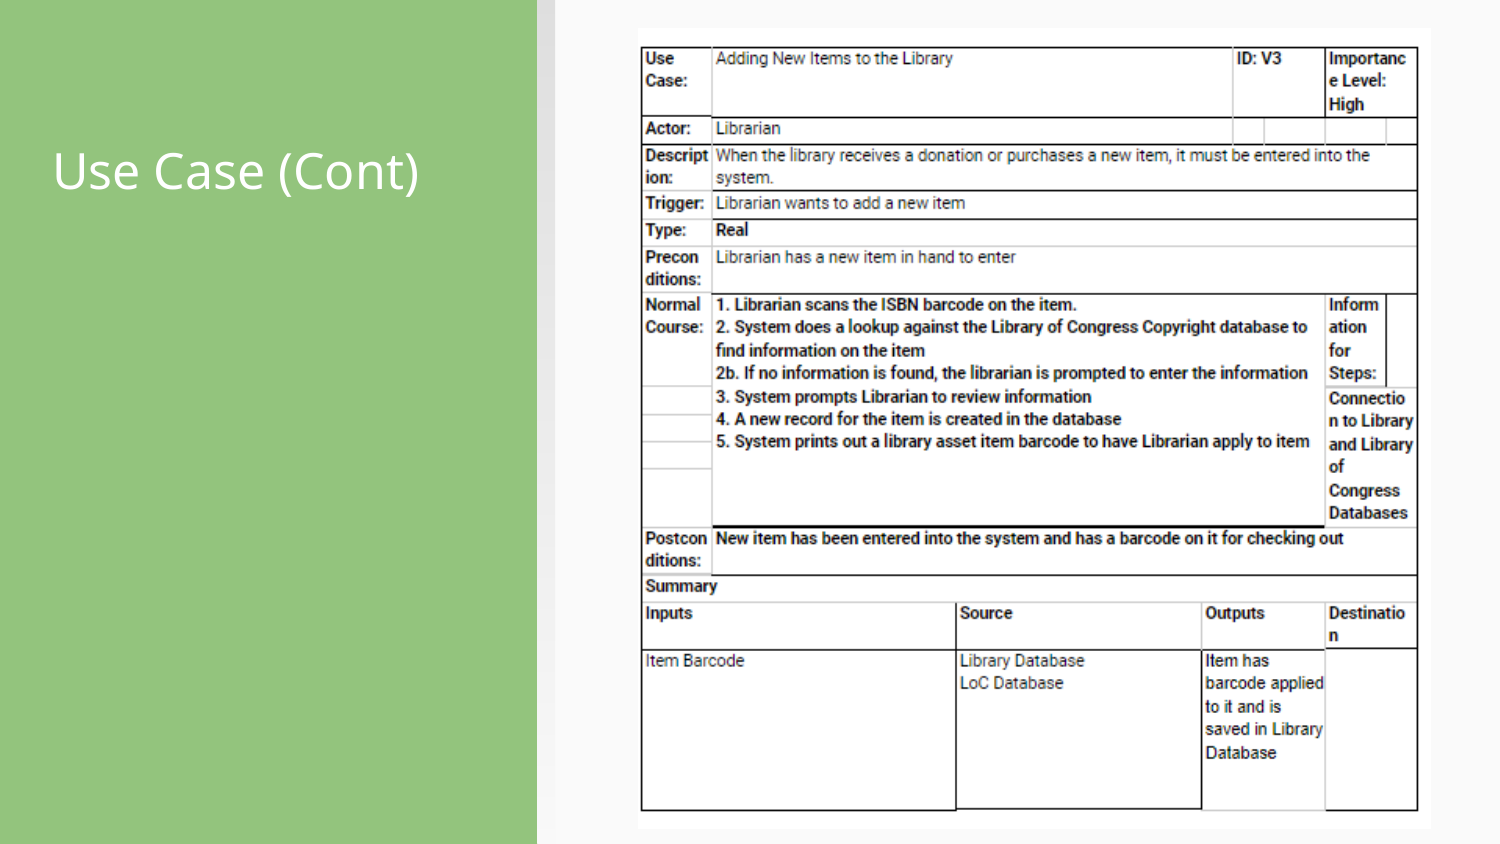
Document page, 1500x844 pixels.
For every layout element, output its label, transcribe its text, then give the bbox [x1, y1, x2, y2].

title Use Case (Cont) [37, 58, 498, 216]
picture [638, 28, 1431, 829]
